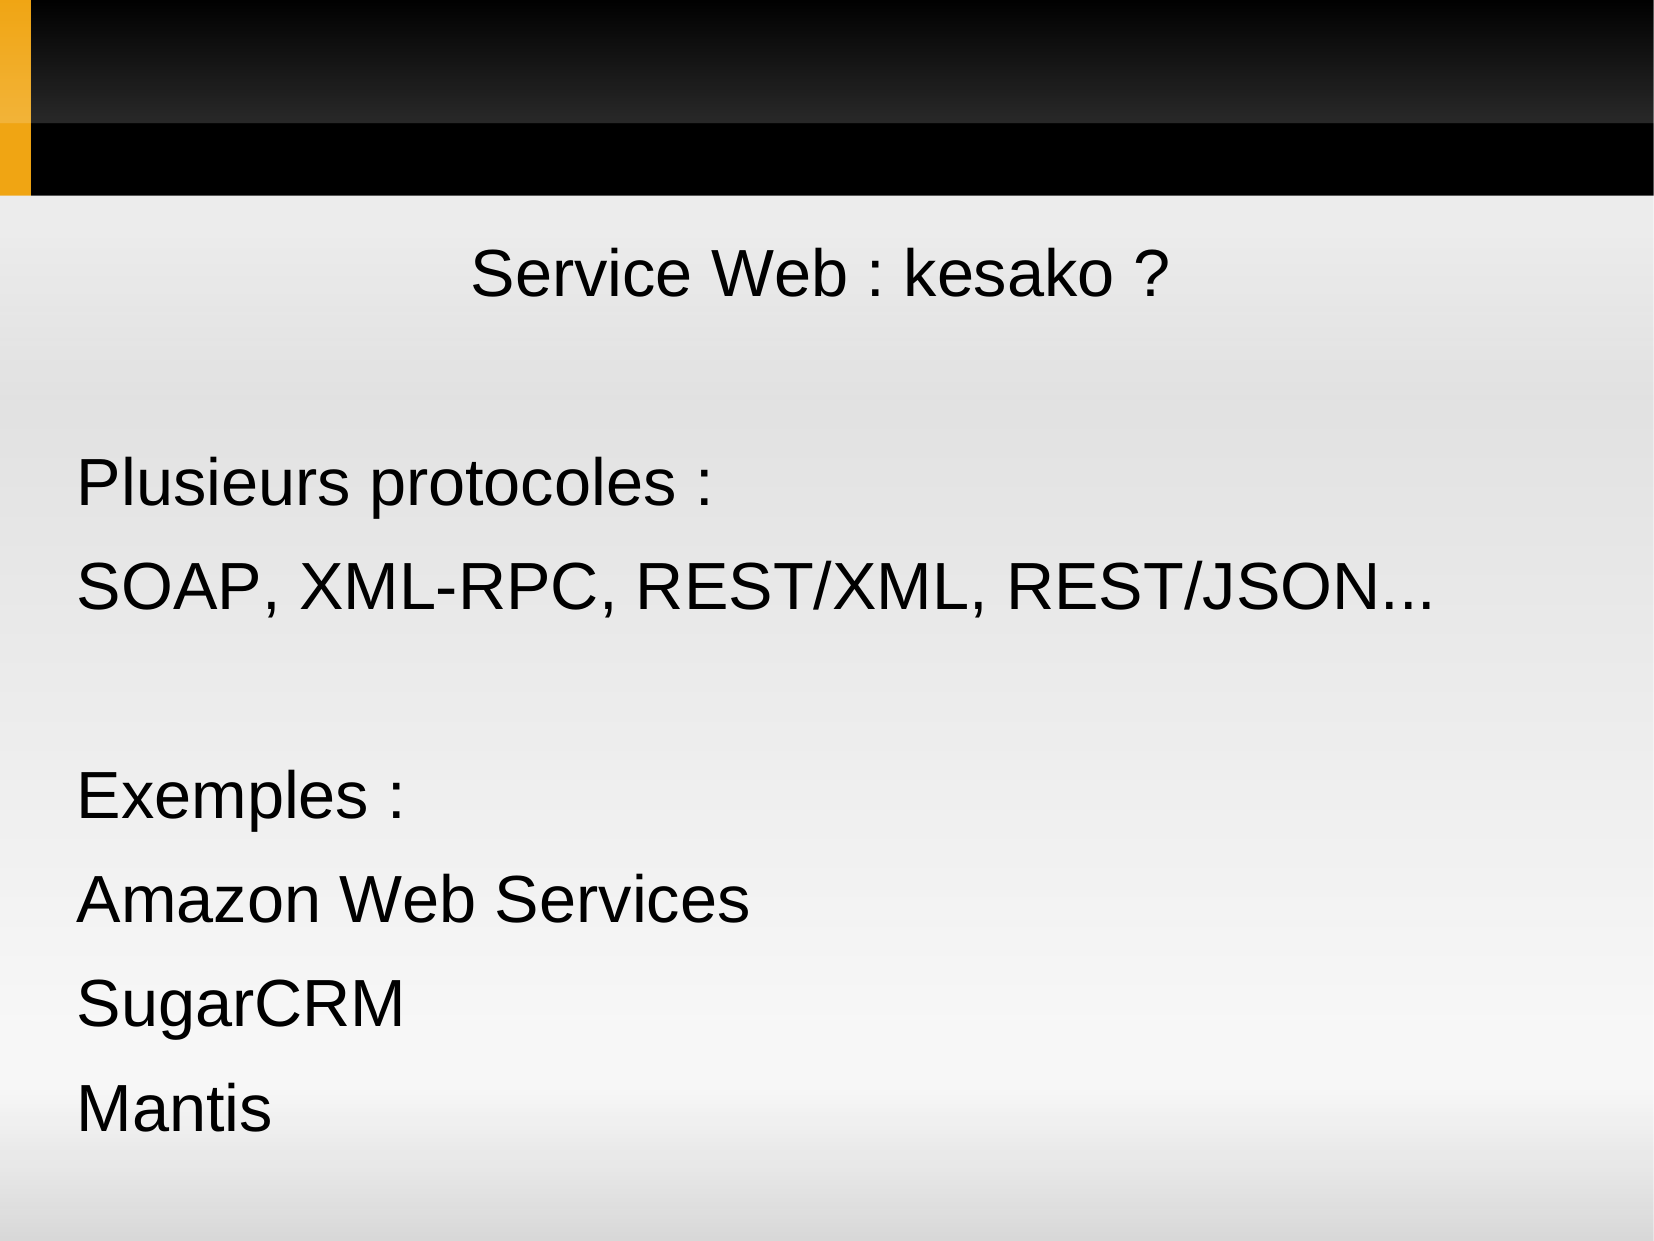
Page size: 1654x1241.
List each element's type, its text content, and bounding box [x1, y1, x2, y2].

picture [0, 0, 1654, 1241]
list Service Web : kesako ? Plusieurs protocoles : SOAP, XML-RPC, REST/XML, REST/JSON... Exemples : Amazon Web Services SugarCRM Mantis [76, 236, 1565, 1187]
